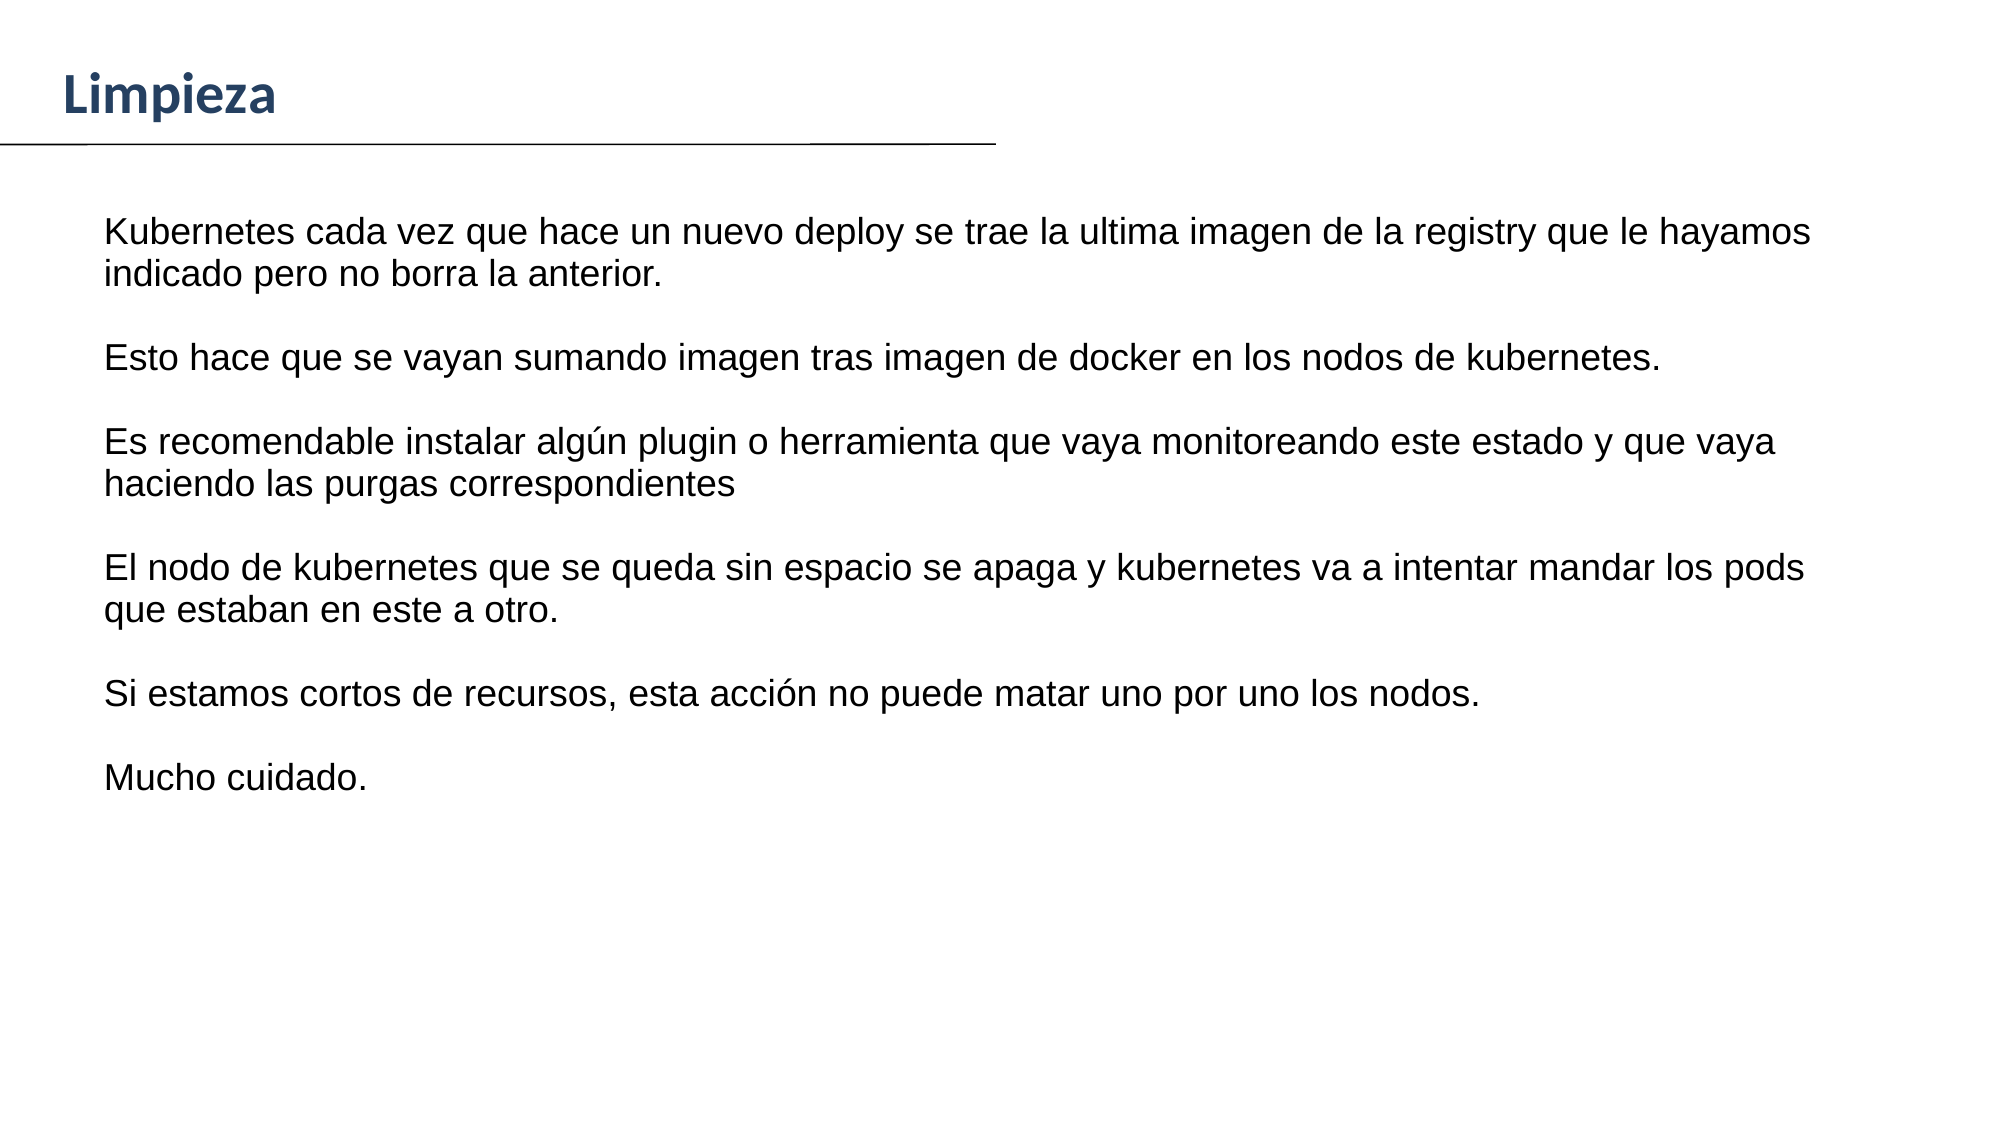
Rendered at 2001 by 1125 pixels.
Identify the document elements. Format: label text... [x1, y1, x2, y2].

text_box Limpieza [49, 47, 1477, 133]
text_box Kubernetes cada vez que hace un nuevo deploy se trae la ultima imagen de la registry que le hayamos indicado pero no borra la anterior. Esto hace que se vayan sumando imagen tras imagen de docker en los nodos de kubernetes. Es recomendable instalar algún plugin o herramienta que vaya monitoreando este estado y que vaya haciendo las purgas correspondientes El nodo de kubernetes que se queda sin espacio se apaga y kubernetes va a intentar mandar los pods que estaban en este a otro. Si estamos cortos de recursos, esta acción no puede matar uno por uno los nodos. Mucho cuidado. [89, 202, 1878, 981]
